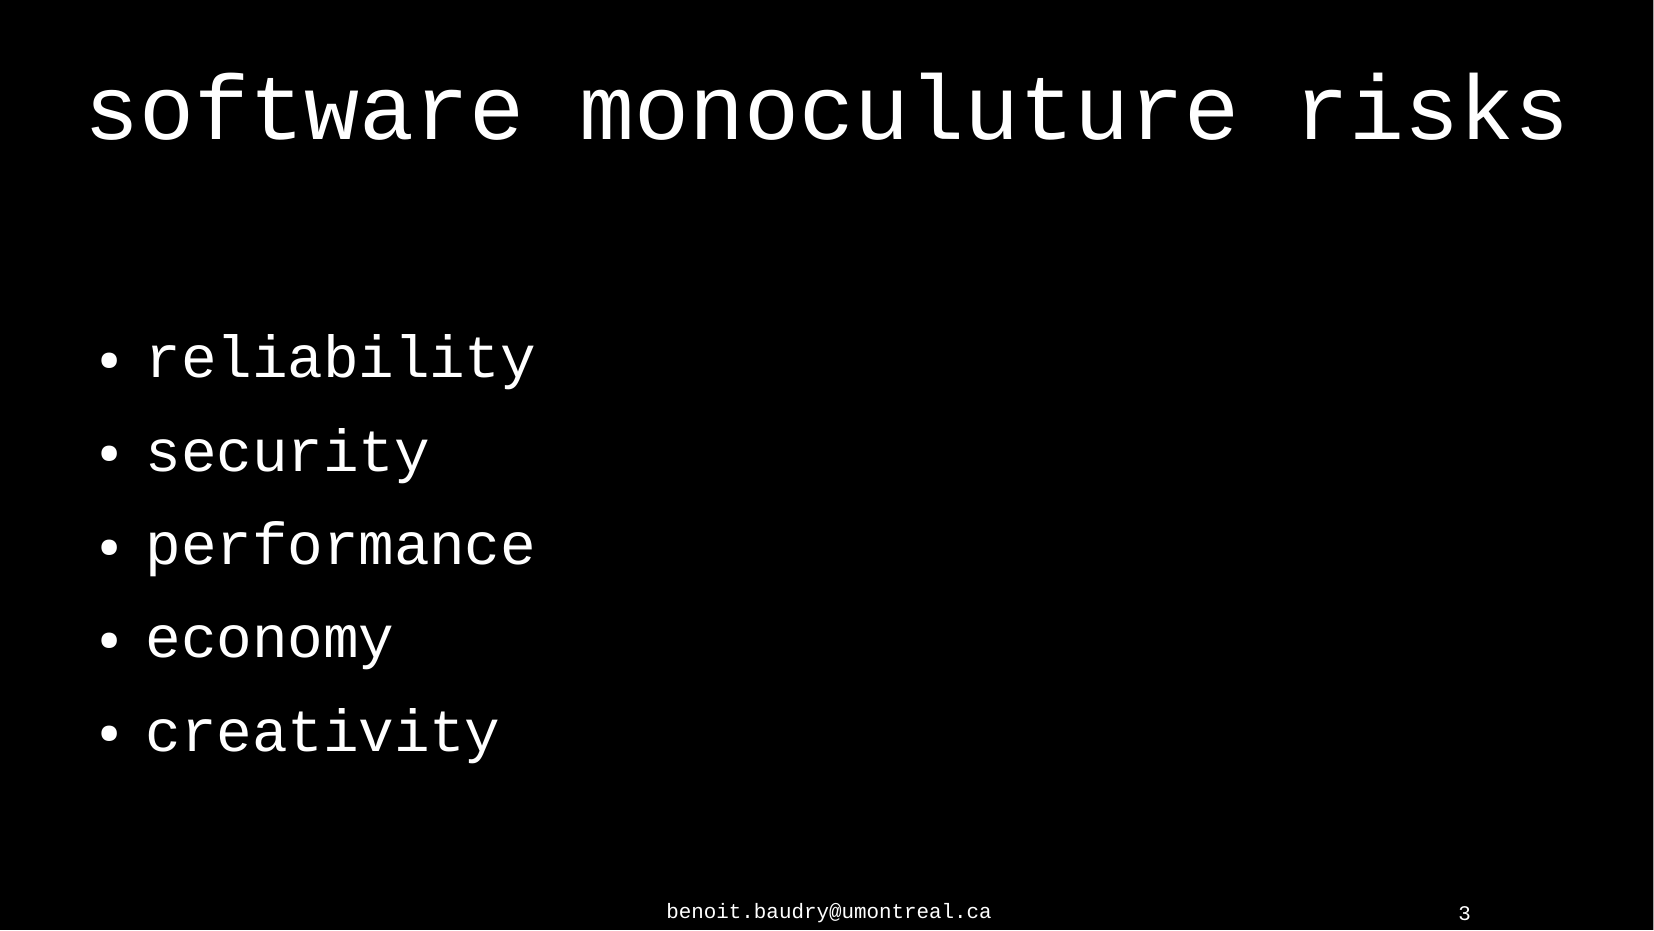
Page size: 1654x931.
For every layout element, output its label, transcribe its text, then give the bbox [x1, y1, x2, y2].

list reliability security performance economy creativity [82, 235, 1571, 775]
title software monoculuture risks [82, 37, 1571, 193]
